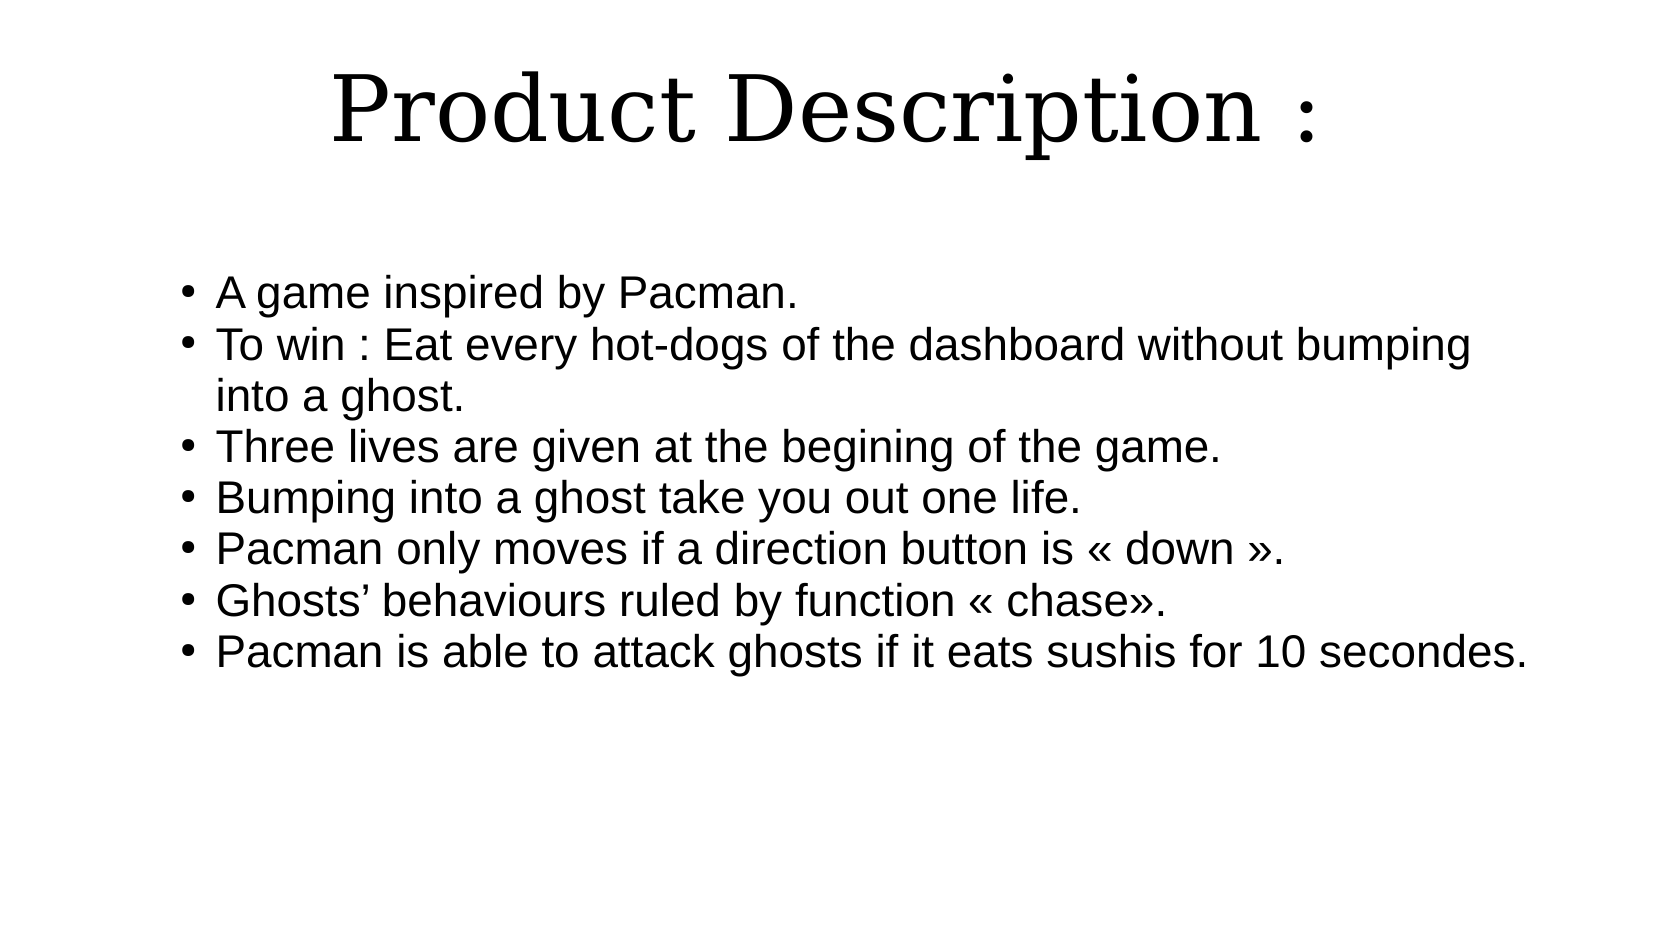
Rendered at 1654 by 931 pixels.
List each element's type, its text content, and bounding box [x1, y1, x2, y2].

text_box A game inspired by Pacman. To win : Eat every hot-dogs of the dashboard without bumping into a ghost. Three lives are given at the begining of the game. Bumping into a ghost take you out one life. Pacman only moves if a direction button is « down ». Ghosts’ behaviours ruled by function « chase». Pacman is able to attack ghosts if it eats sushis for 10 secondes. [165, 259, 1560, 732]
title Product Description : [82, 37, 1571, 193]
